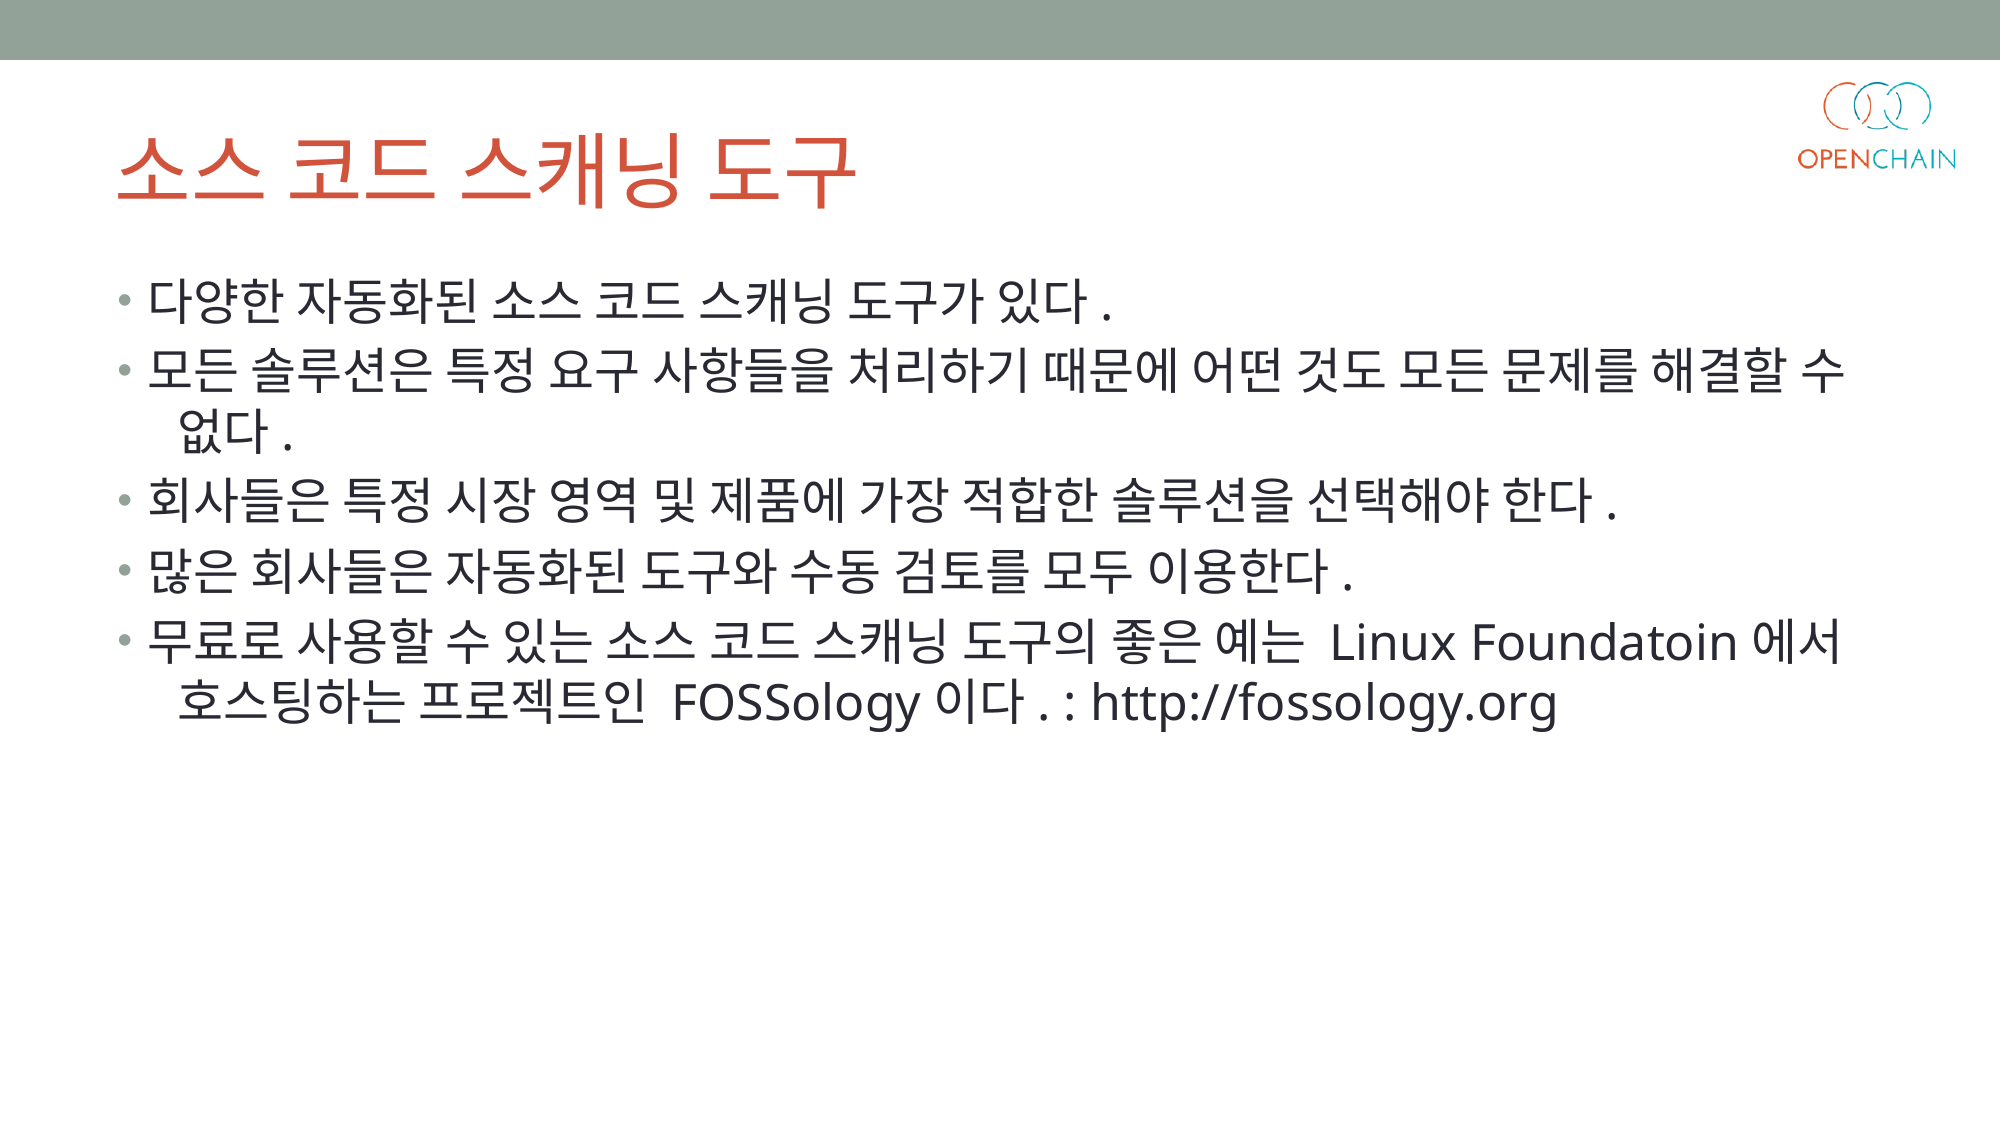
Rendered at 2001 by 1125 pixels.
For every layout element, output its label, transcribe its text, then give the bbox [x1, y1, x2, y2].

list 다양한 자동화된 소스 코드 스캐닝 도구가 있다. 모든 솔루션은 특정 요구 사항들을 처리하기 때문에 어떤 것도 모든 문제를 해결할 수 없다. 회사들은 특정 시장 영역 및 제품에 가장 적합한 솔루션을 선택해야 한다. 많은 회사들은 자동화된 도구와 수동 검토를 모두 이용한다. 무료로 사용할 수 있는 소스 코드 스캐닝 도구의 좋은 예는 Linux Foundatoin에서 호스팅하는 프로젝트인 FOSSology이다. : http://fossology.org [102, 262, 1898, 1075]
title 소스 코드 스캐닝 도구 [99, 87, 1900, 251]
